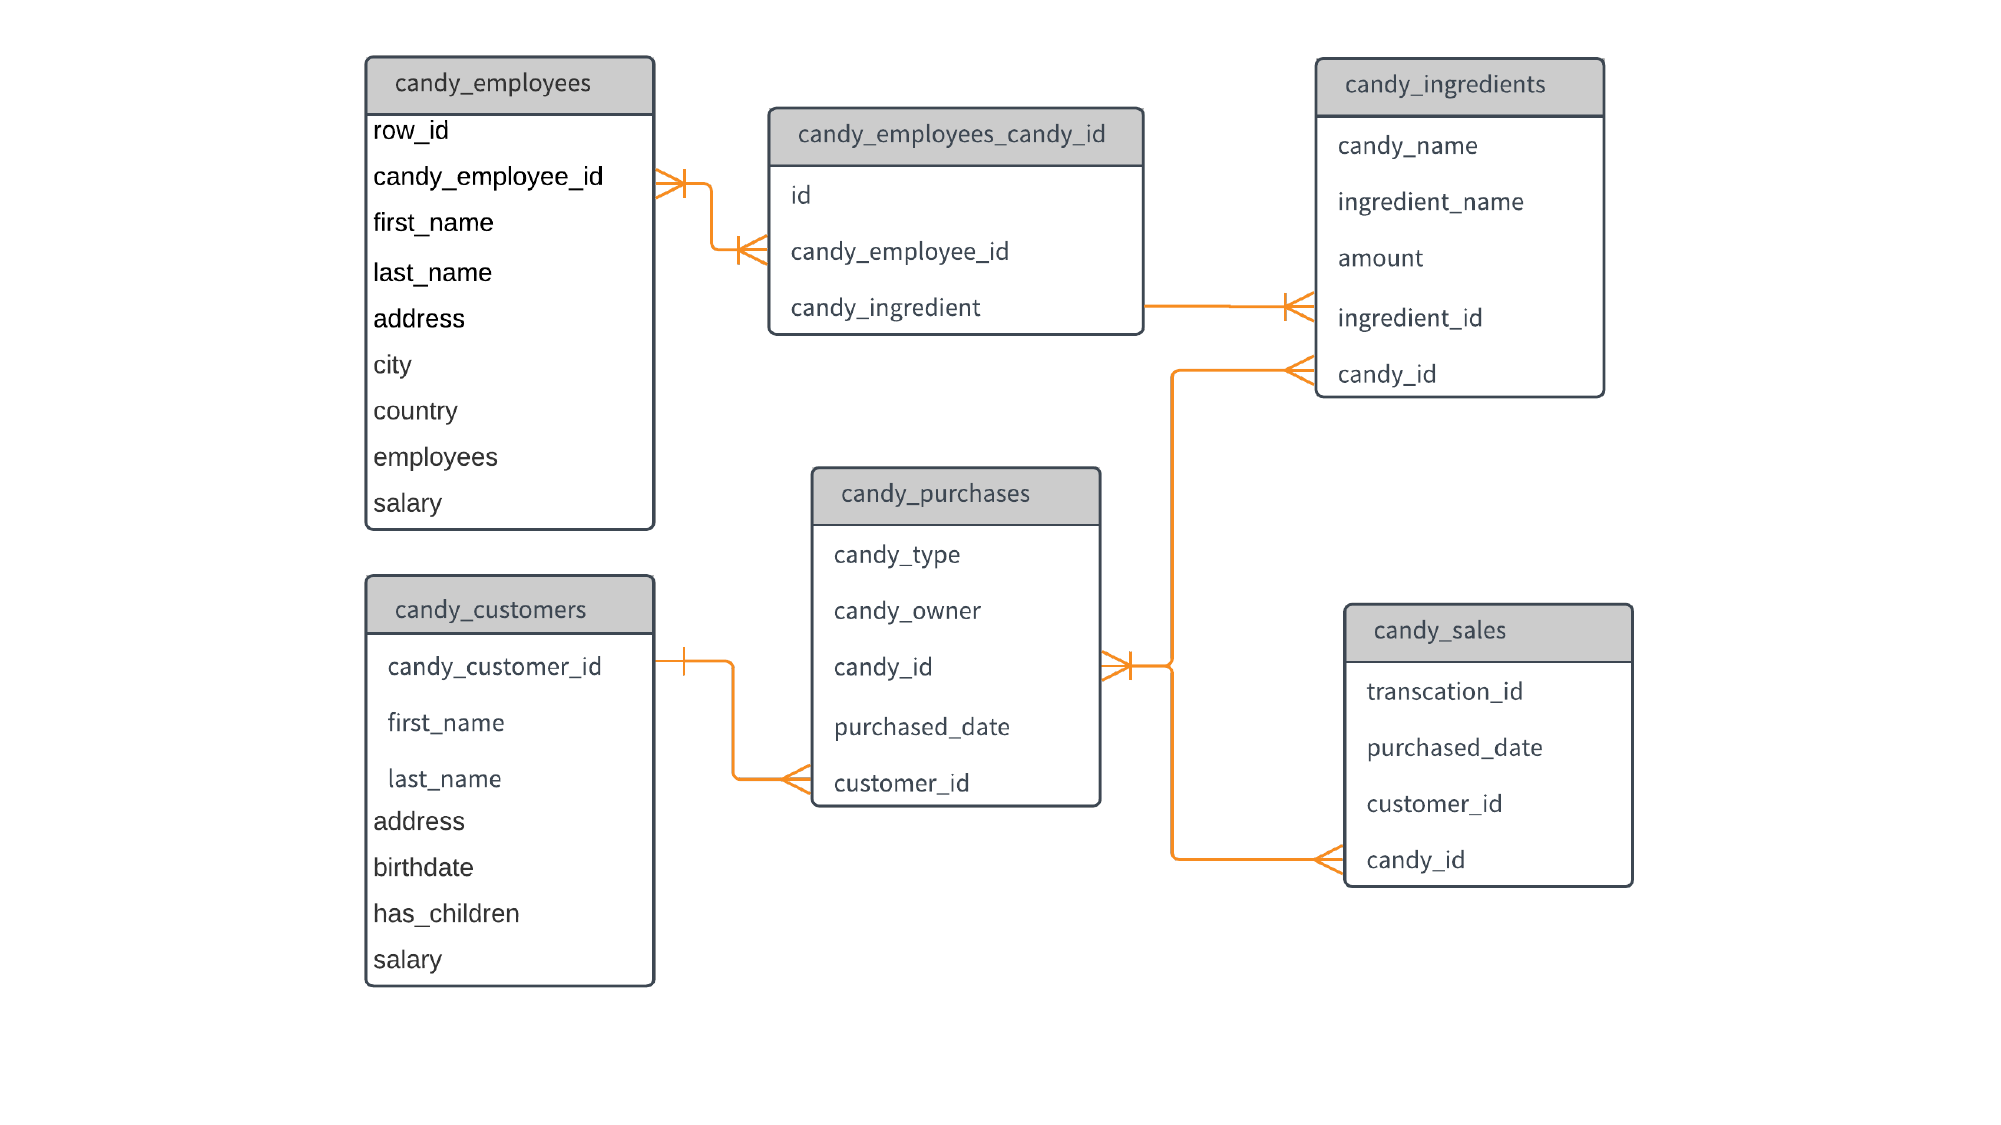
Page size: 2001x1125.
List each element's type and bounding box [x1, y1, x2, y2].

picture [308, 0, 1690, 1043]
